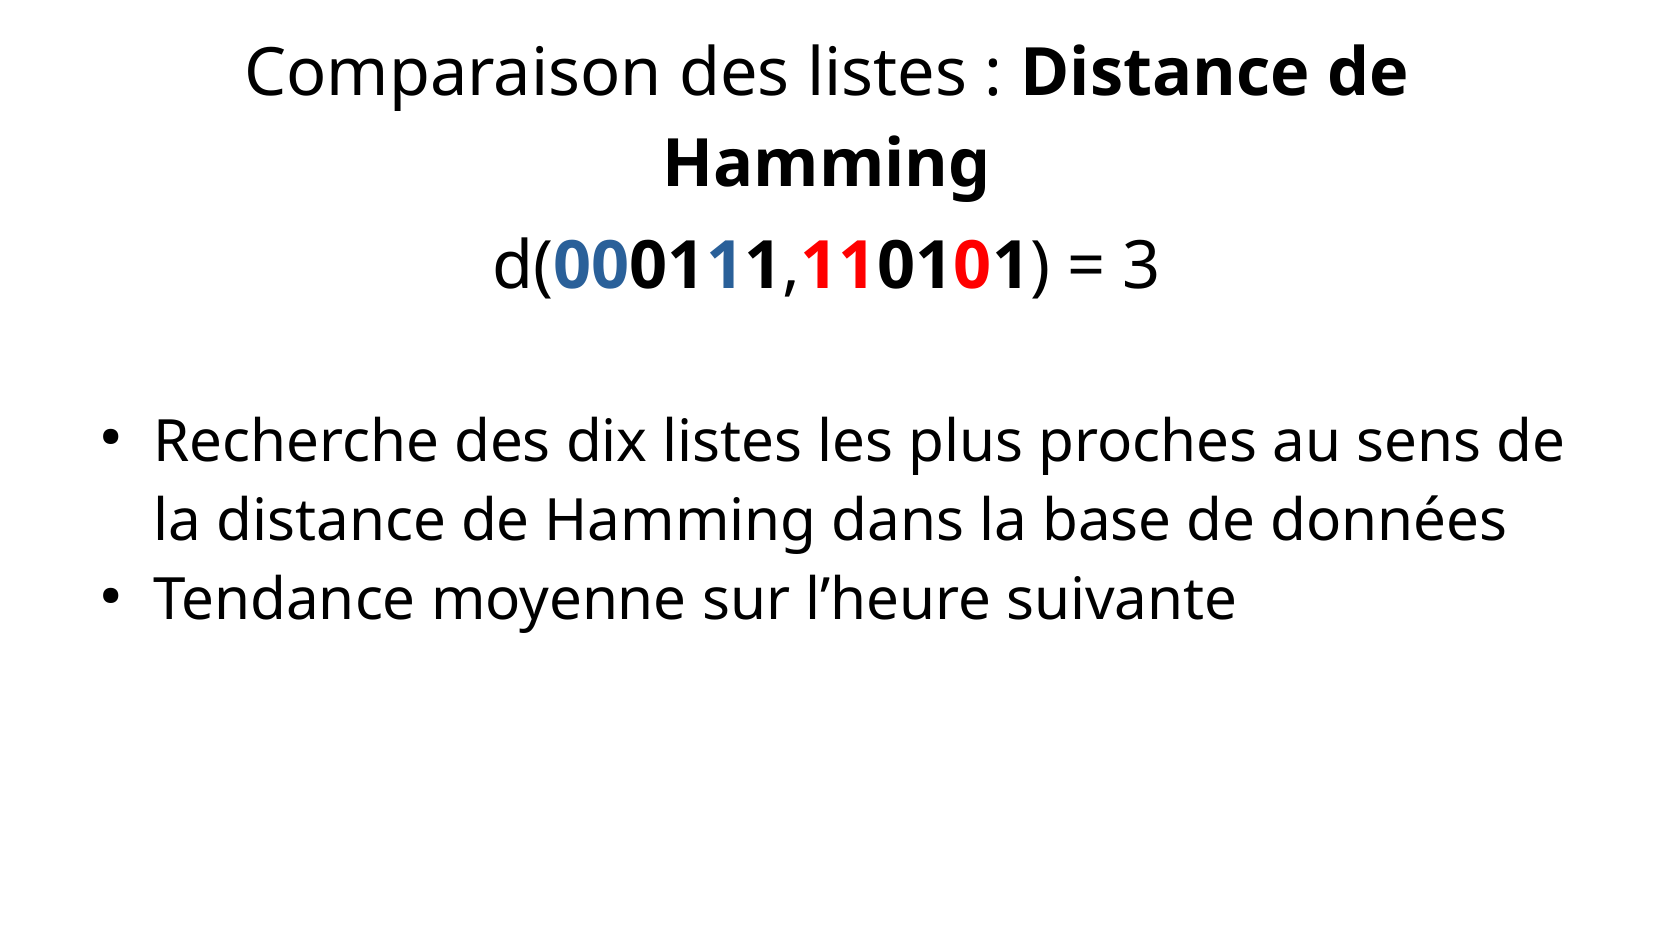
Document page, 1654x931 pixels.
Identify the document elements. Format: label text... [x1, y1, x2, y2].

list d(000111,110101) = 3 Recherche des dix listes les plus proches au sens de la distance de Hamming dans la base de données Tendance moyenne sur l’heure suivante [82, 217, 1571, 757]
title Comparaison des listes : Distance de Hamming [82, 37, 1571, 193]
